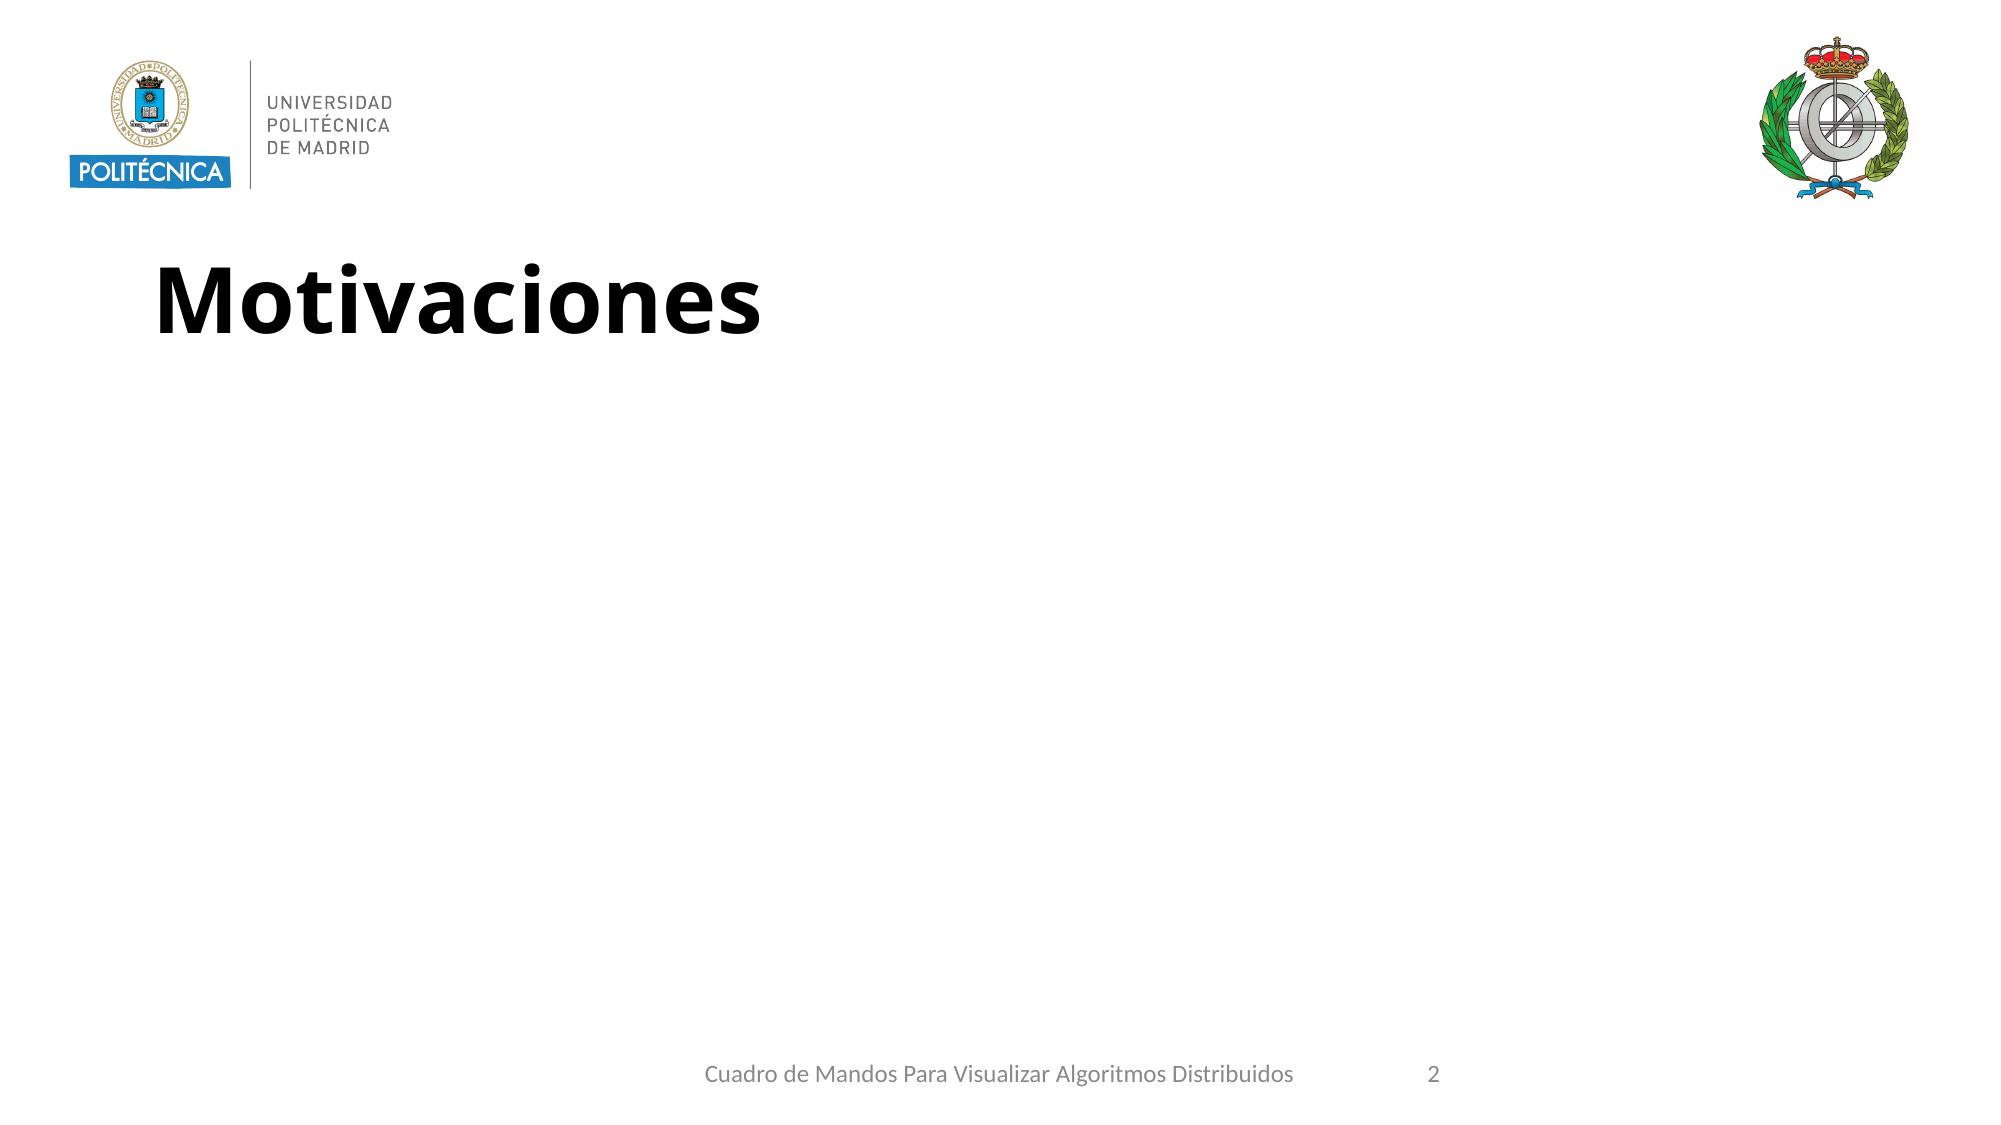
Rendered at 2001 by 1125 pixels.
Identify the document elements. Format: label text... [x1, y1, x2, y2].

title Motivaciones [137, 214, 1863, 394]
text_box [1412, 1042, 1863, 1103]
text_box Cuadro de Mandos Para Visualizar Algoritmos Distribuidos [662, 1042, 1338, 1103]
picture [48, 34, 436, 215]
picture [1751, 34, 1918, 201]
